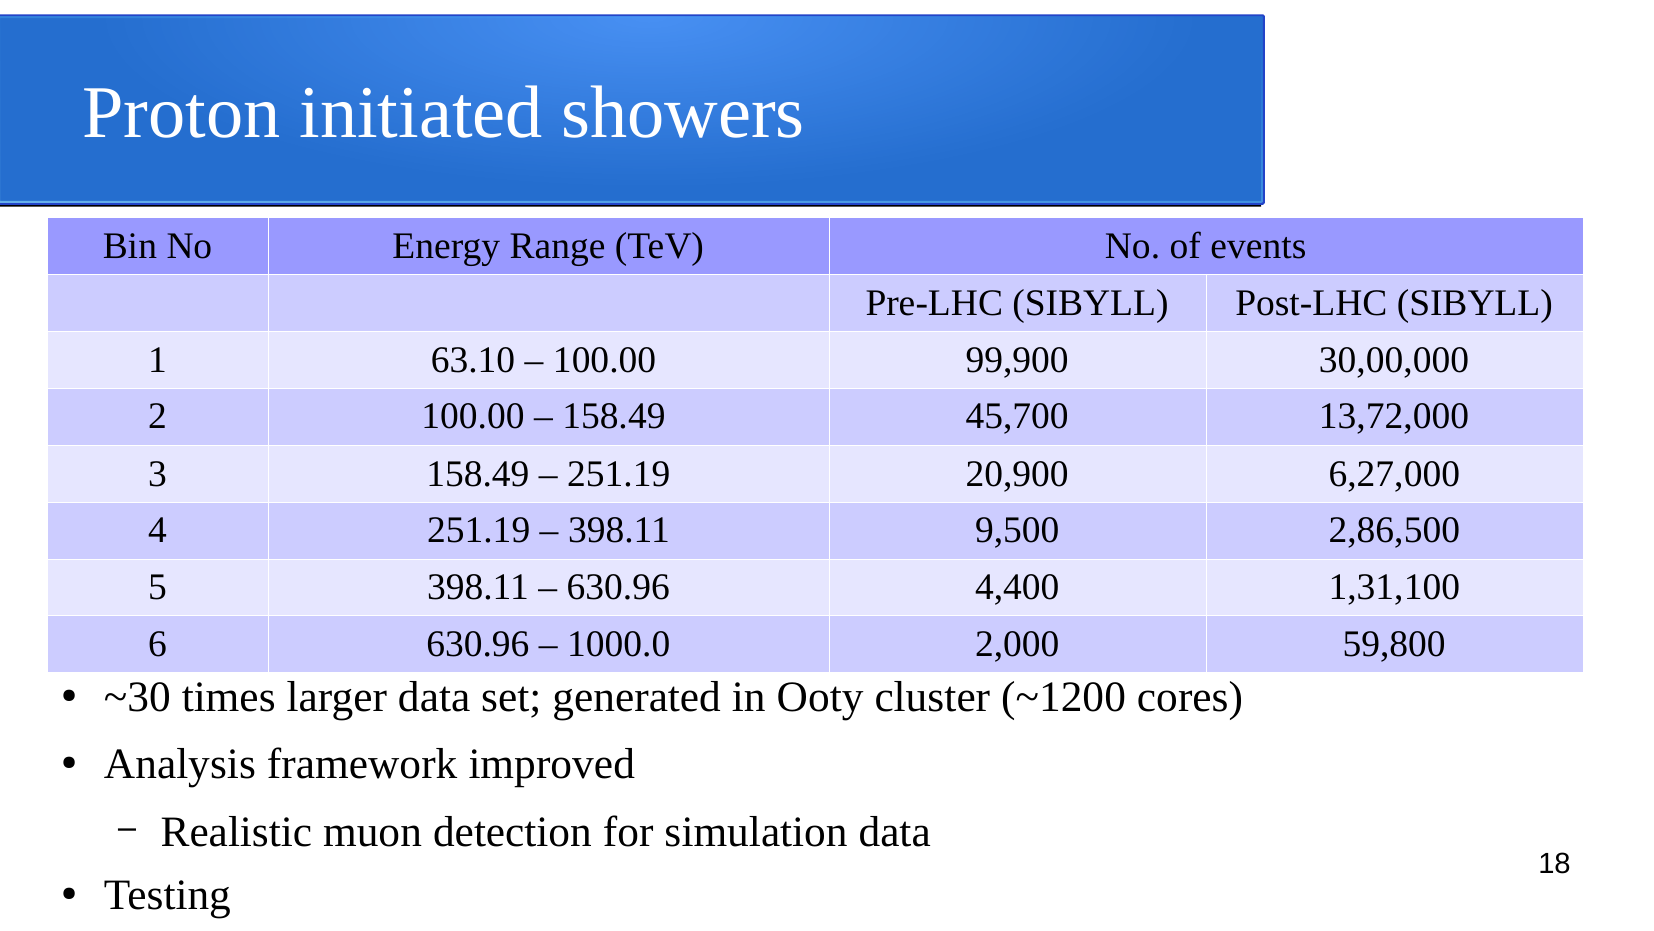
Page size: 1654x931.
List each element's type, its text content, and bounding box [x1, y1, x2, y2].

table_header Bin No [48, 218, 268, 274]
table_cell Pre-LHC (SIBYLL) [830, 275, 1206, 331]
table_cell 1 [48, 332, 268, 388]
table_cell 158.49 – 251.19 [269, 446, 829, 502]
table_header No. of events [830, 218, 1583, 274]
table_cell 30,00,000 [1207, 332, 1583, 388]
table_header Energy Range (TeV) [269, 218, 829, 274]
table_cell 6 [48, 616, 268, 672]
table_cell 9,500 [830, 503, 1206, 559]
table_cell 630.96 – 1000.0 [269, 616, 829, 672]
table_cell 251.19 – 398.11 [269, 503, 829, 559]
title Proton initiated showers [82, 29, 1235, 195]
table_cell 2 [48, 389, 268, 445]
table_cell 5 [48, 560, 268, 615]
table_cell 59,800 [1207, 616, 1583, 672]
table_cell 100.00 – 158.49 [269, 389, 829, 445]
table_cell 99,900 [830, 332, 1206, 388]
table_cell 3 [48, 446, 268, 502]
table_cell 13,72,000 [1207, 389, 1583, 445]
table_cell 398.11 – 630.96 [269, 560, 829, 615]
table_cell 20,900 [830, 446, 1206, 502]
table_cell 63.10 – 100.00 [269, 332, 829, 388]
table_cell 2,000 [830, 616, 1206, 672]
table_cell 6,27,000 [1207, 446, 1583, 502]
table_cell 4,400 [830, 560, 1206, 615]
list ~30 times larger data set; generated in Ooty cluster (~1200 cores) Analysis framework improved Realistic muon detection for simulation data Testing [47, 672, 1548, 922]
table_cell [48, 275, 268, 331]
table_cell 2,86,500 [1207, 503, 1583, 559]
table_cell 45,700 [830, 389, 1206, 445]
table_cell [269, 275, 829, 331]
table_cell 4 [48, 503, 268, 559]
table_cell Post-LHC (SIBYLL) [1207, 275, 1583, 331]
table_cell 1,31,100 [1207, 560, 1583, 615]
